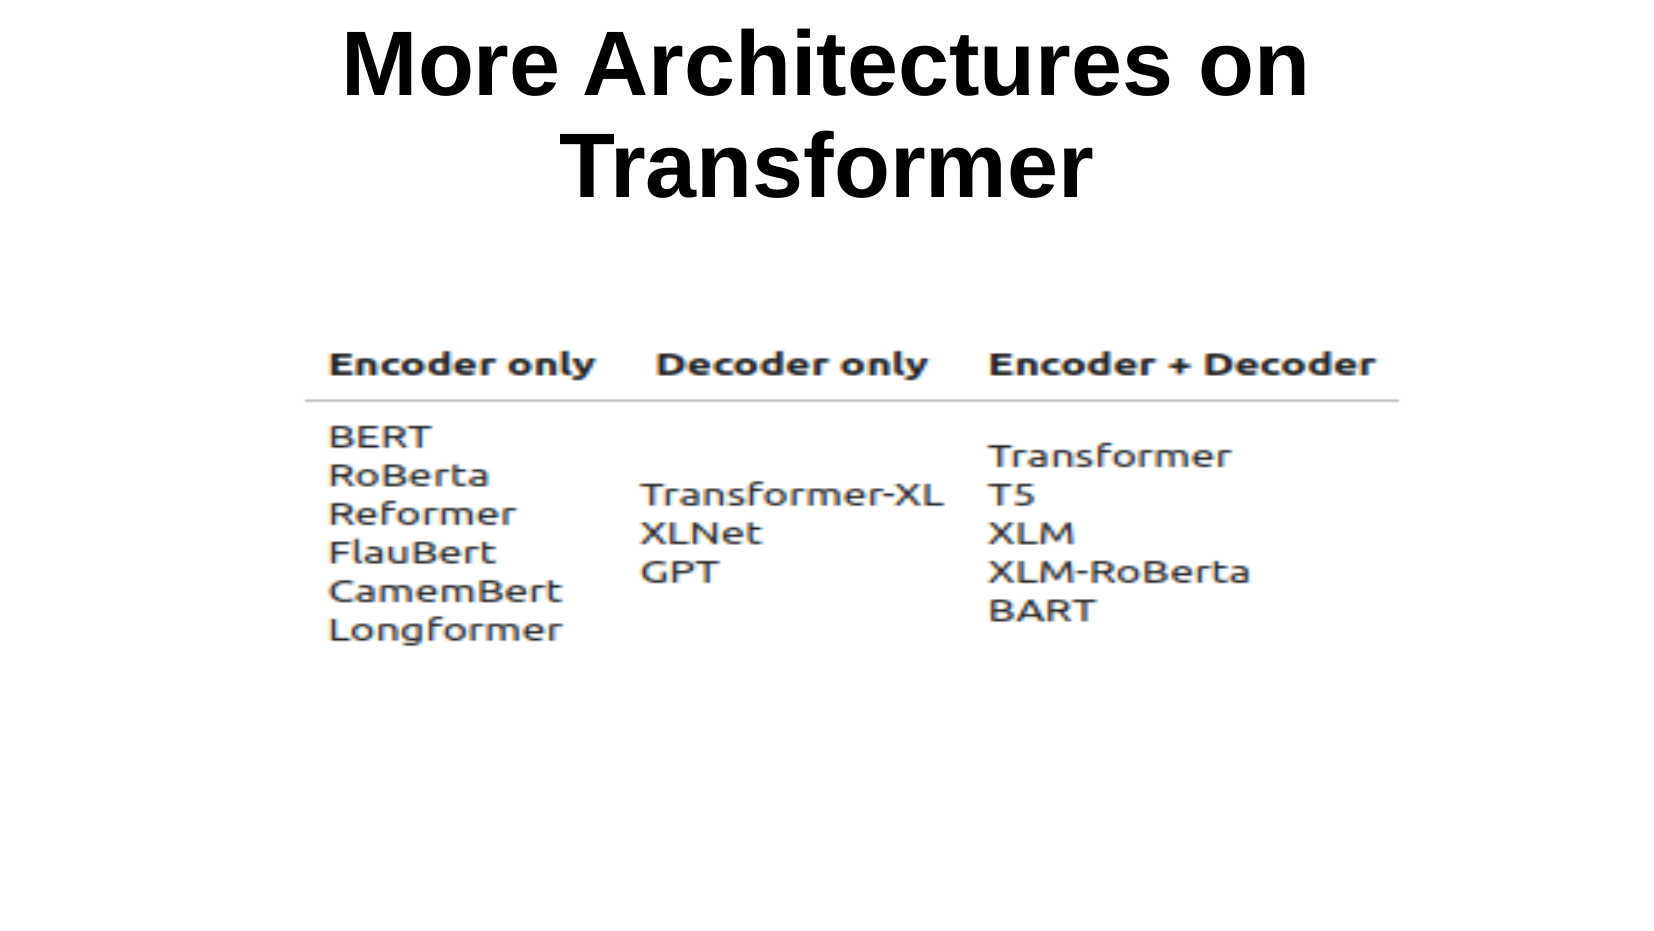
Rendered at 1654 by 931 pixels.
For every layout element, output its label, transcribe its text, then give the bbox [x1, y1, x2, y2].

title More Architectures on Transformer [82, 12, 1571, 218]
picture [236, 265, 1447, 680]
